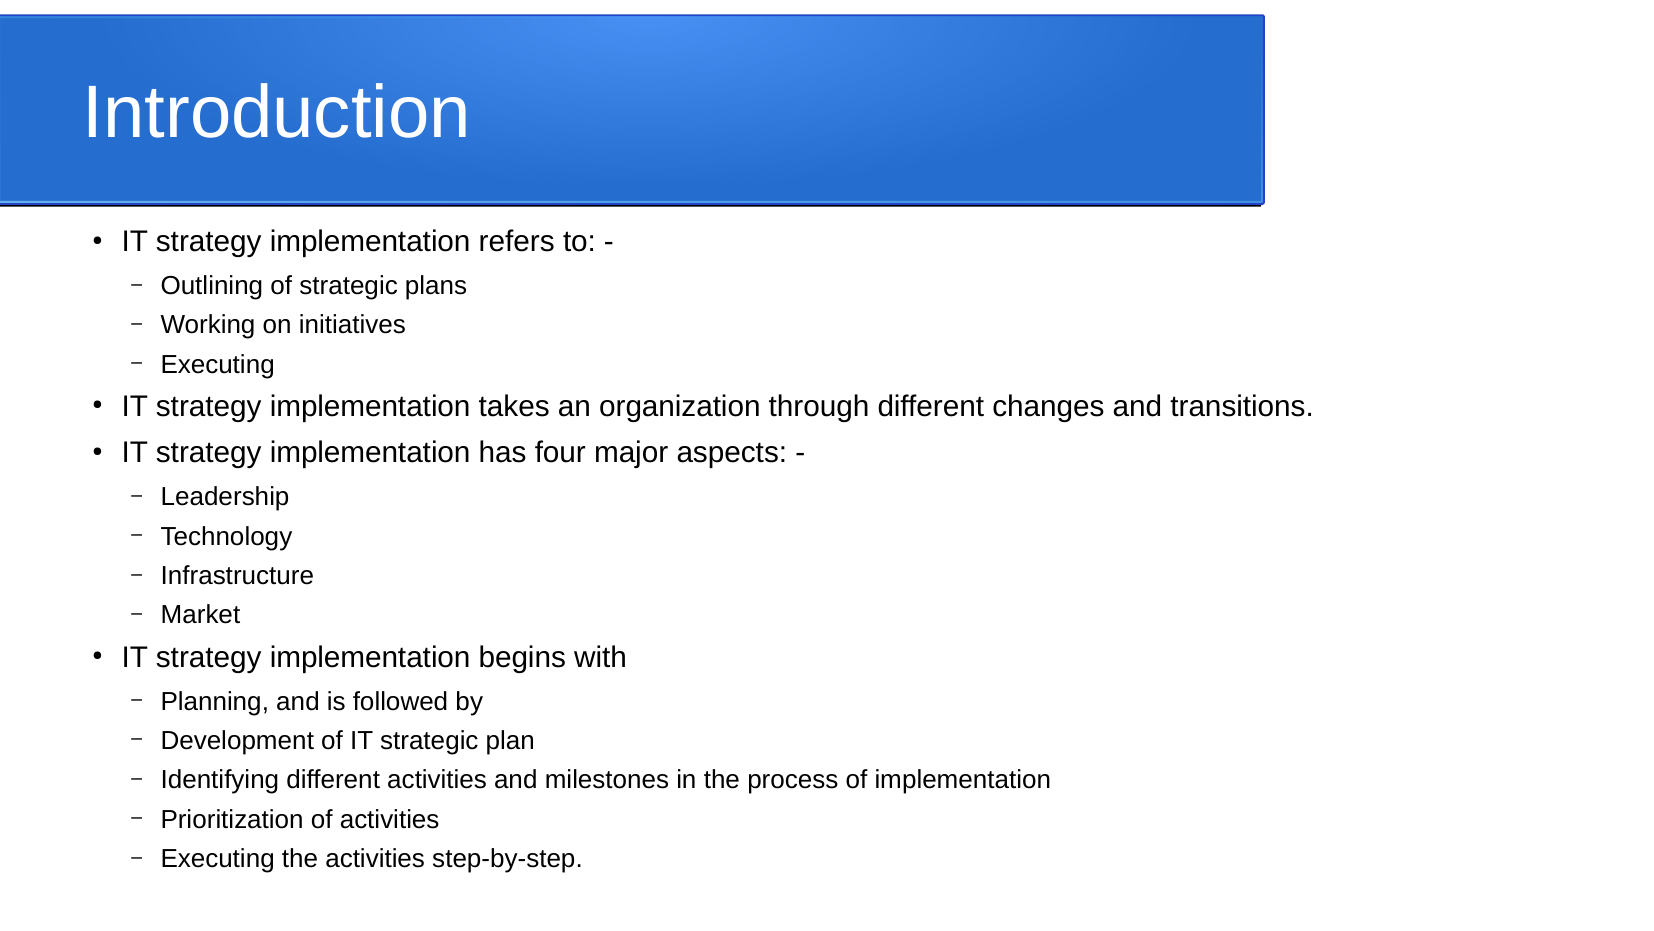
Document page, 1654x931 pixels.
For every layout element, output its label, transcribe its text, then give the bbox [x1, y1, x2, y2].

list IT strategy implementation refers to: - Outlining of strategic plans Working on initiatives Executing IT strategy implementation takes an organization through different changes and transitions. IT strategy implementation has four major aspects: - Leadership Technology Infrastructure Market IT strategy implementation begins with Planning, and is followed by Development of IT strategic plan Identifying different activities and milestones in the process of implementation Prioritization of activities Executing the activities step-by-step. [82, 224, 1571, 886]
title Introduction [82, 35, 1235, 189]
